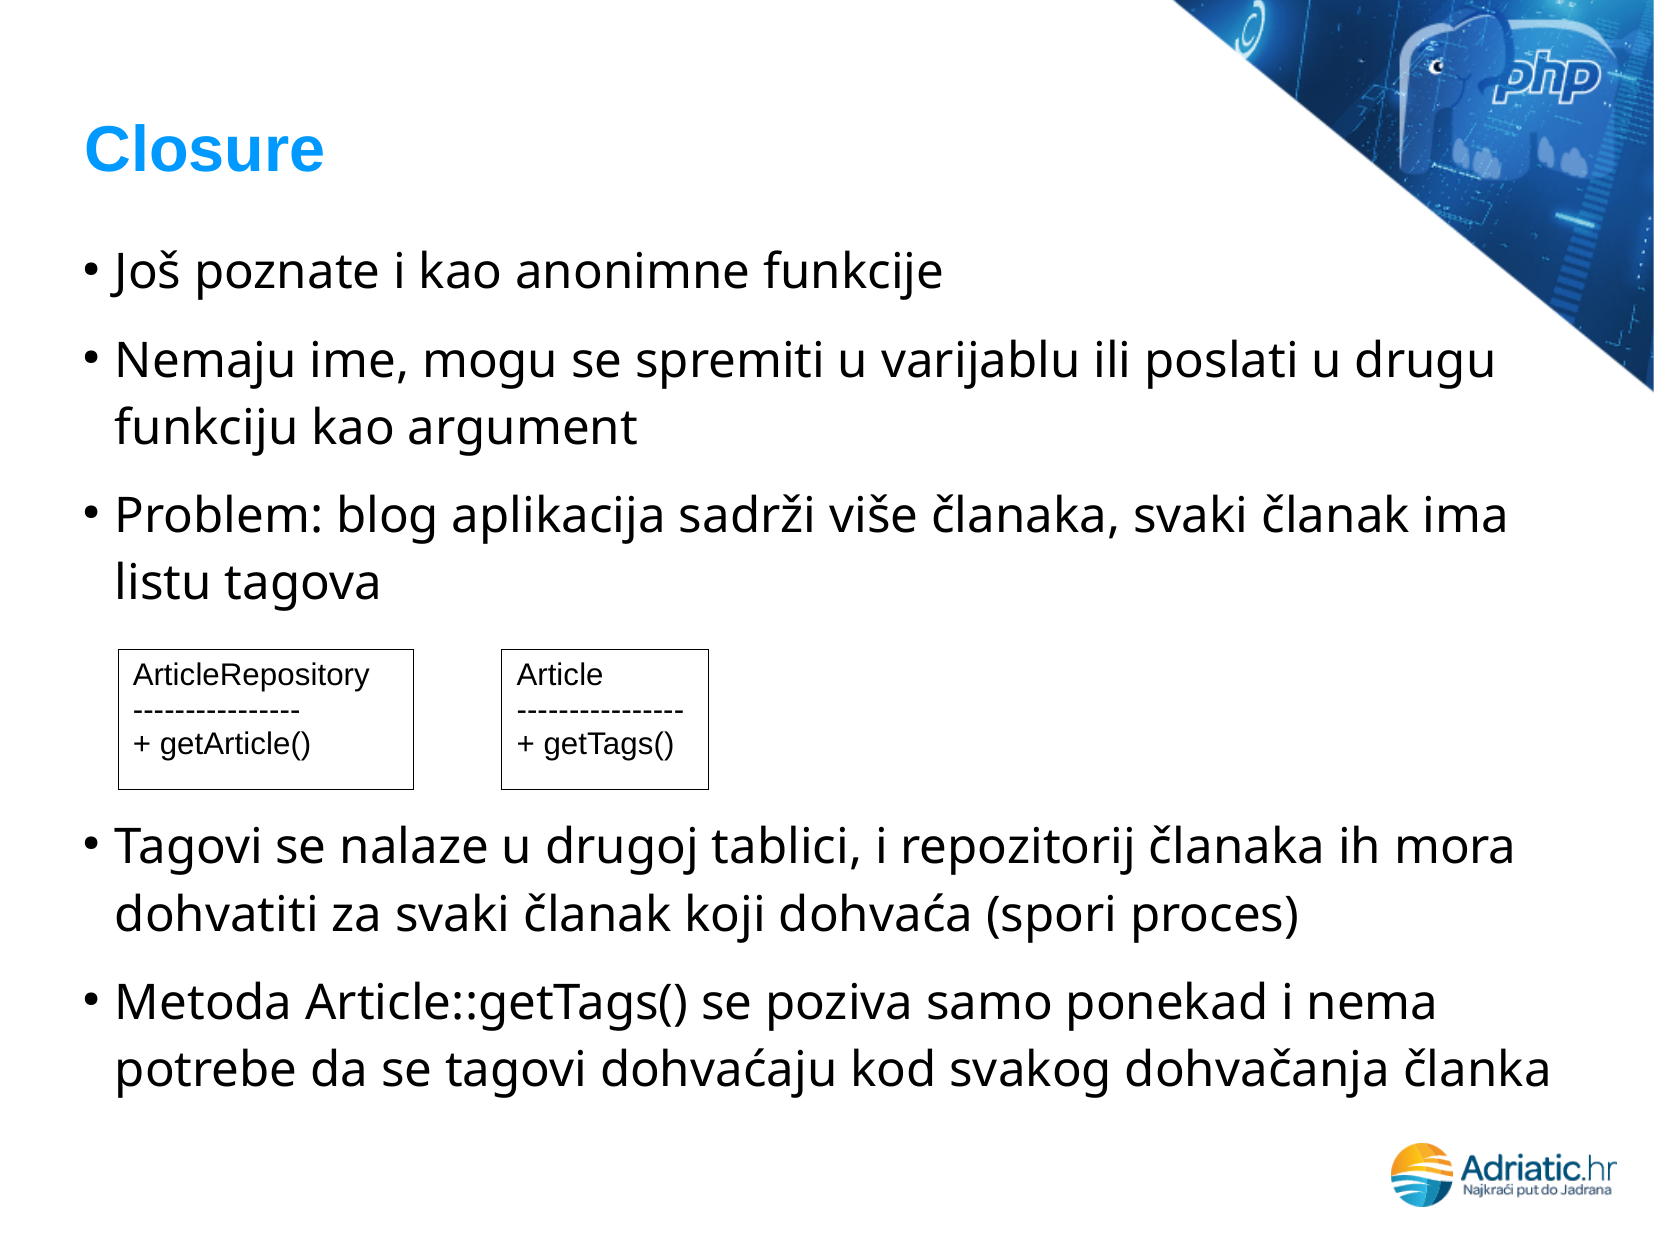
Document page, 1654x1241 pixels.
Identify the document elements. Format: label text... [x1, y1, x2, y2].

title Closure [84, 91, 1270, 207]
text_box ArticleRepository ---------------- + getArticle() [118, 649, 414, 790]
list Još poznate i kao anonimne funkcije Nemaju ime, mogu se spremiti u varijablu ili poslati u drugu funkciju kao argument Problem: blog aplikacija sadrži više članaka, svaki članak ima listu tagova Tagovi se nalaze u drugoj tablici, i repozitorij članaka ih mora dohvatiti za svaki članak koji dohvaća (spori proces) Metoda Article::getTags() se poziva samo ponekad i nema potrebe da se tagovi dohvaćaju kod svakog dohvačanja članka [82, 236, 1571, 1130]
text_box Article ---------------- + getTags() [501, 649, 709, 790]
picture [1391, 1143, 1617, 1207]
picture [1171, 0, 1654, 486]
